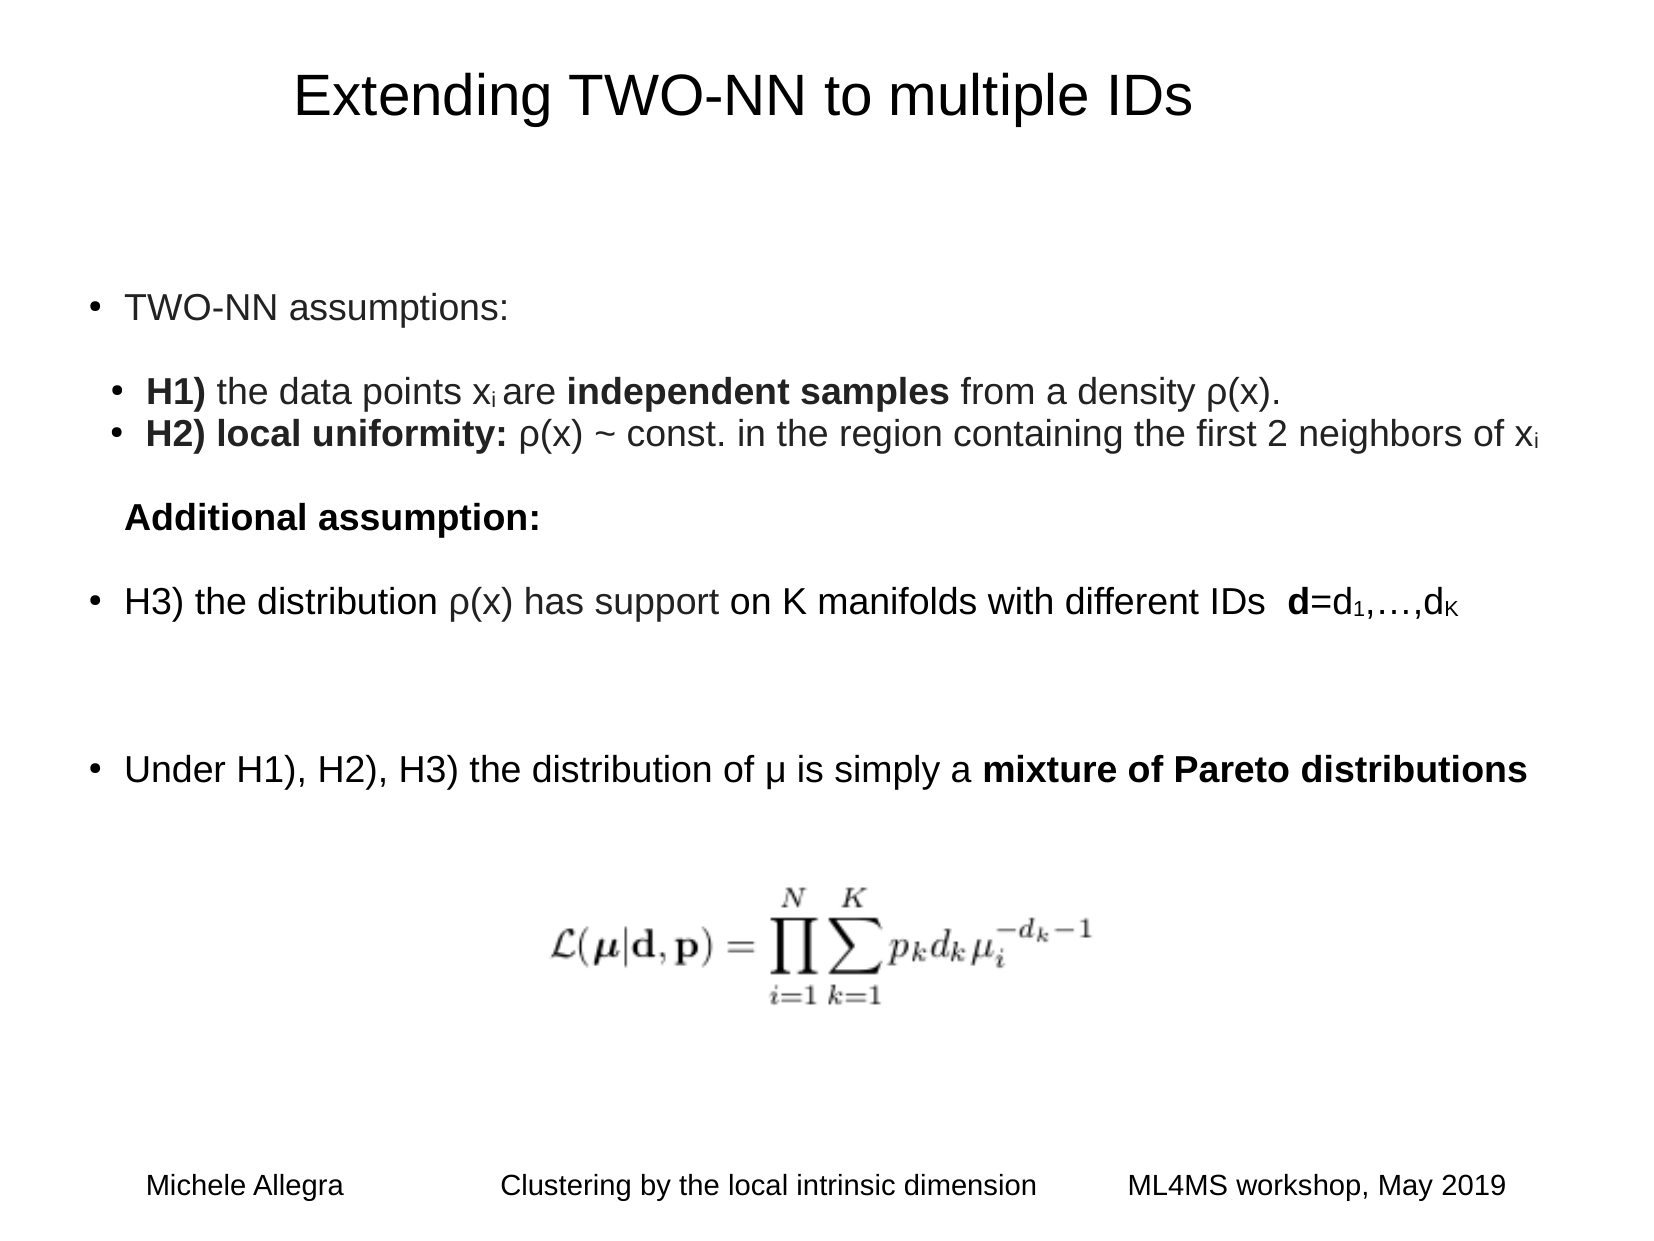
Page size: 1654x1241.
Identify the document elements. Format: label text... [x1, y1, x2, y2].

title Michele Allegra Clustering by the local intrinsic dimension ML4MS workshop, May 2019 [82, 1147, 1572, 1223]
subtitle [82, 198, 1571, 1111]
title Extending TWO-NN to multiple IDs [118, 44, 1371, 133]
text_box TWO-NN assumptions: H1) the data points xi are independent samples from a density ρ(x). H2) local uniformity: ρ(x) ~ const. in the region containing the first 2 neighbors of xi Additional assumption: H3) the distribution ρ(x) has support on K manifolds with different IDs d=d1,…,dK Under H1), H2), H3) the distribution of μ is simply a mixture of Pareto distributions [88, 133, 1577, 1070]
